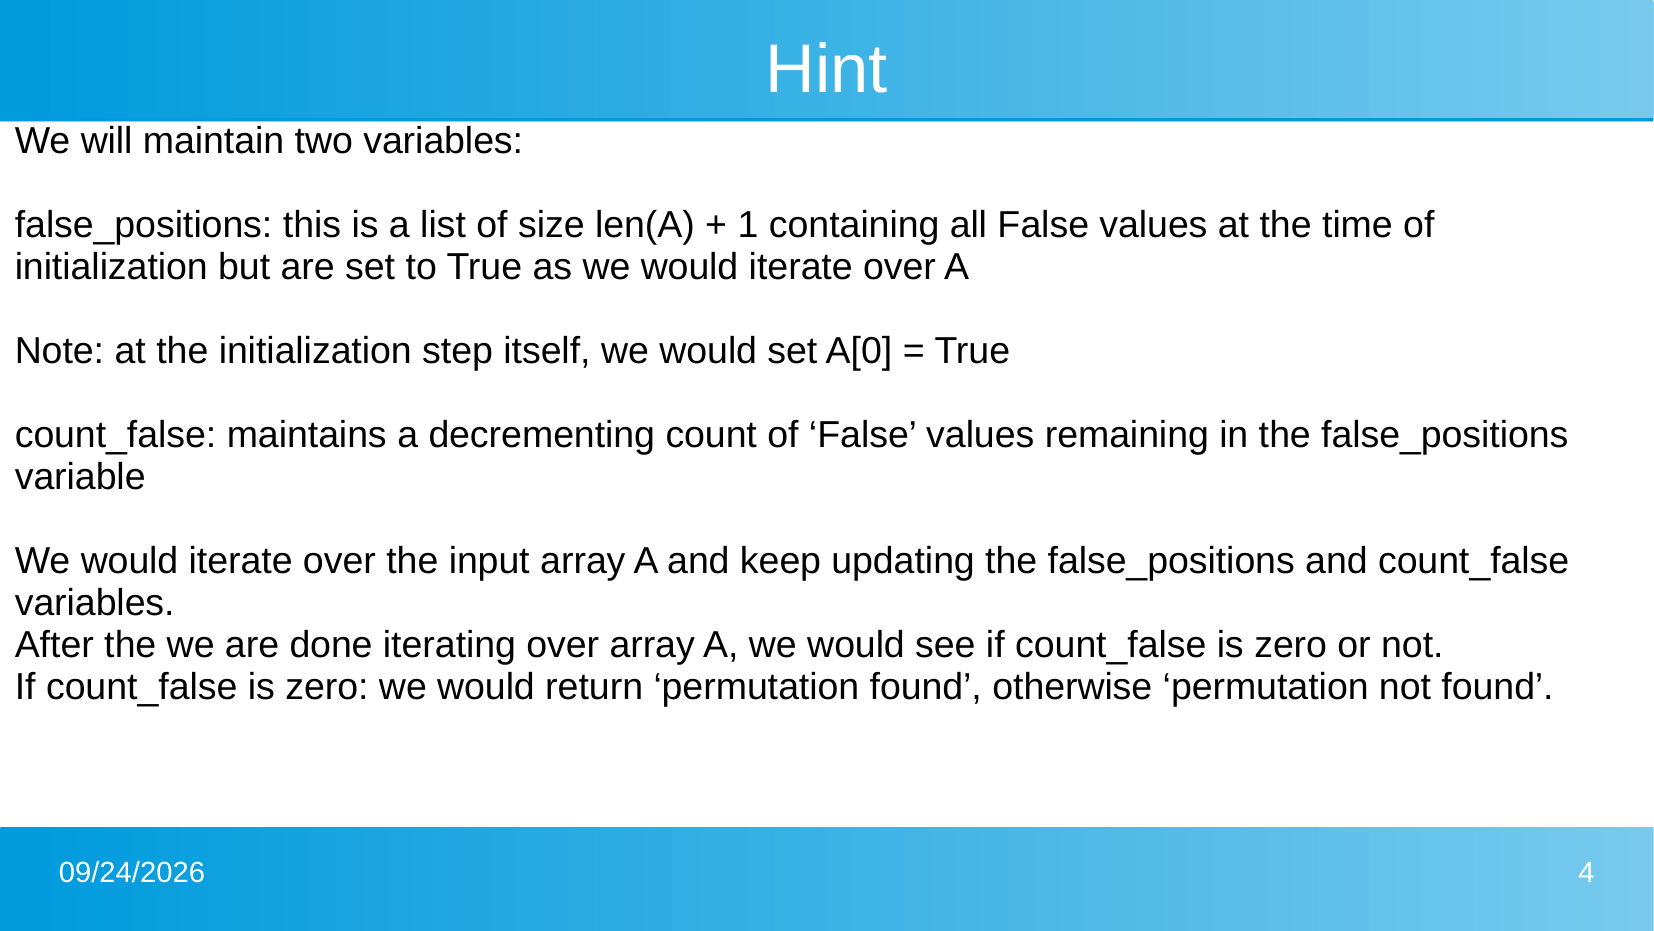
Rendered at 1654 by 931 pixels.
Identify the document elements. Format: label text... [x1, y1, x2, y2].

title Hint [59, 29, 1595, 108]
text_box We will maintain two variables: false_positions: this is a list of size len(A) + 1 containing all False values at the time of initialization but are set to True as we would iterate over A Note: at the initialization step itself, we would set A[0] = True count_false: maintains a decrementing count of ‘False’ values remaining in the false_positions variable We would iterate over the input array A and keep updating the false_positions and count_false variables. After the we are done iterating over array A, we would see if count_false is zero or not. If count_false is zero: we would return ‘permutation found’, otherwise ‘permutation not found’. [0, 112, 1651, 863]
